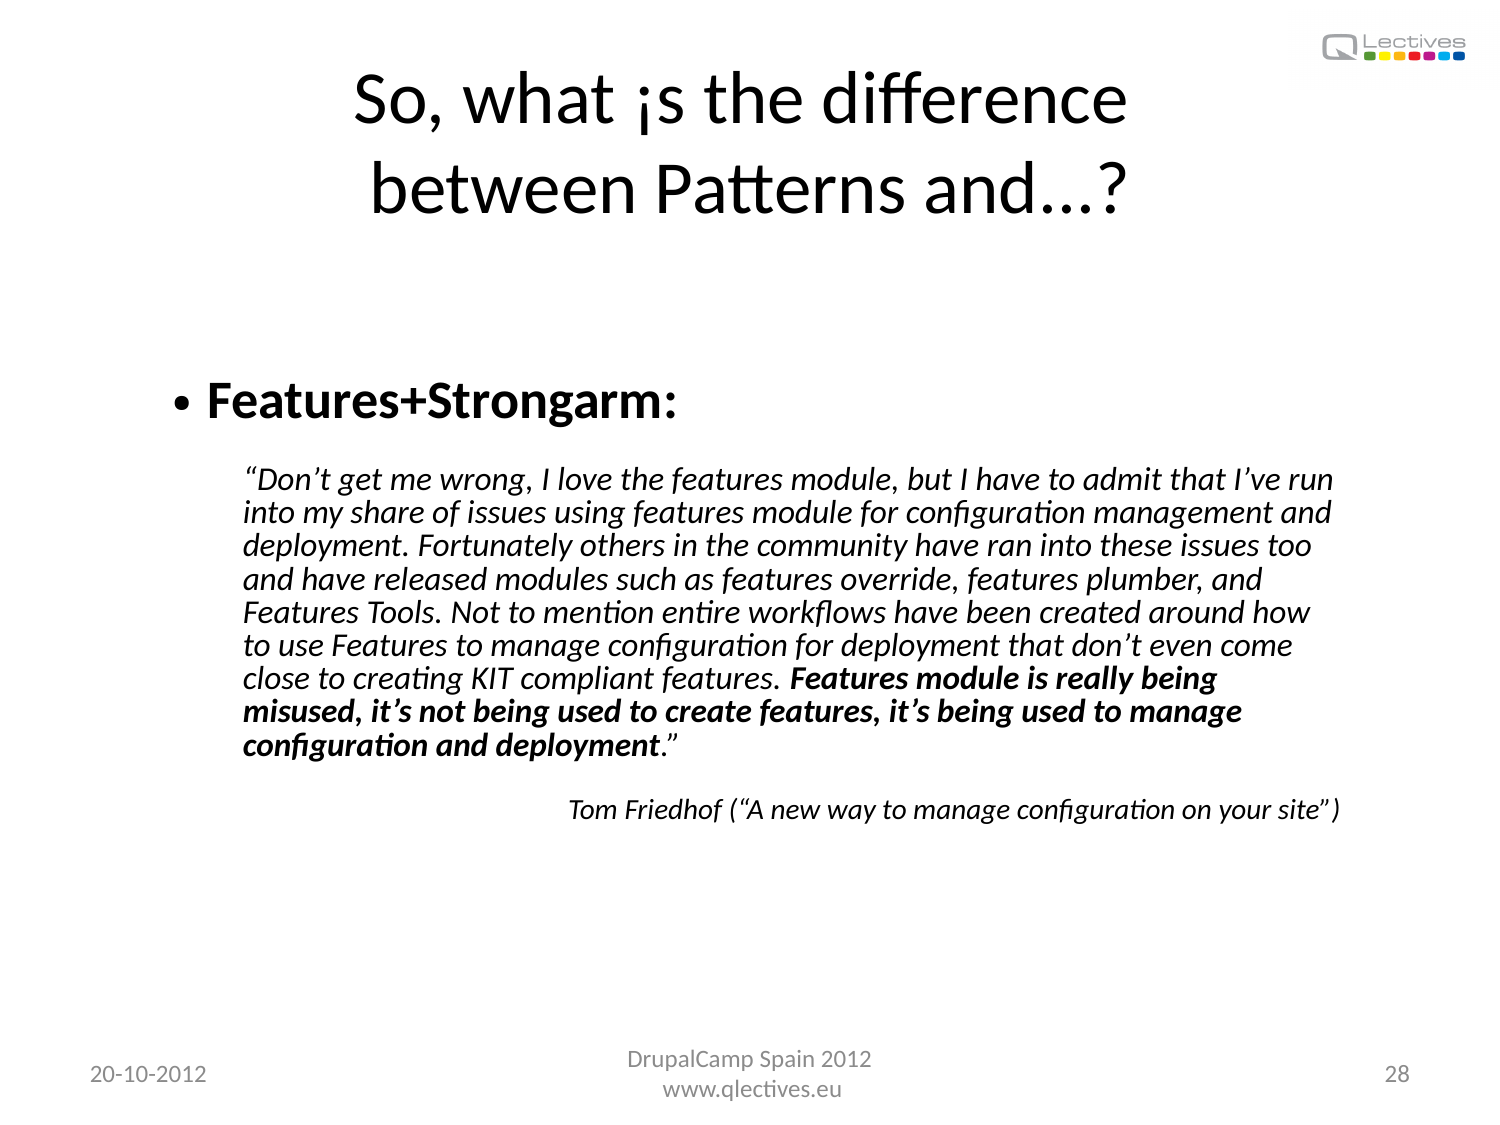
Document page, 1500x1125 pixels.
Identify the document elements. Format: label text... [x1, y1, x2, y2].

text_box So, what ¡s the difference between Patterns and...? [75, 45, 1425, 233]
text_box 20-10-2012 [74, 1042, 157, 1103]
picture [1288, 9, 1500, 90]
text_box Features+Strongarm: “Don’t get me wrong, I love the features module, but I have to admit that I’ve run into my share of issues using features module for configuration management and deployment. Fortunately others in the community have ran into these issues too and have released modules such as features override, features plumber, and Features Tools. Not to mention entire workflows have been created around how to use Features to manage configuration for deployment that don’t even come close to creating KIT compliant features. Features module is really being misused, it’s not being used to create features, it’s being used to manage configuration and deployment.” Tom Friedhof (“A new way to manage configuration on your site”) [157, 370, 1357, 1109]
text_box <number> [1357, 1042, 1425, 1103]
